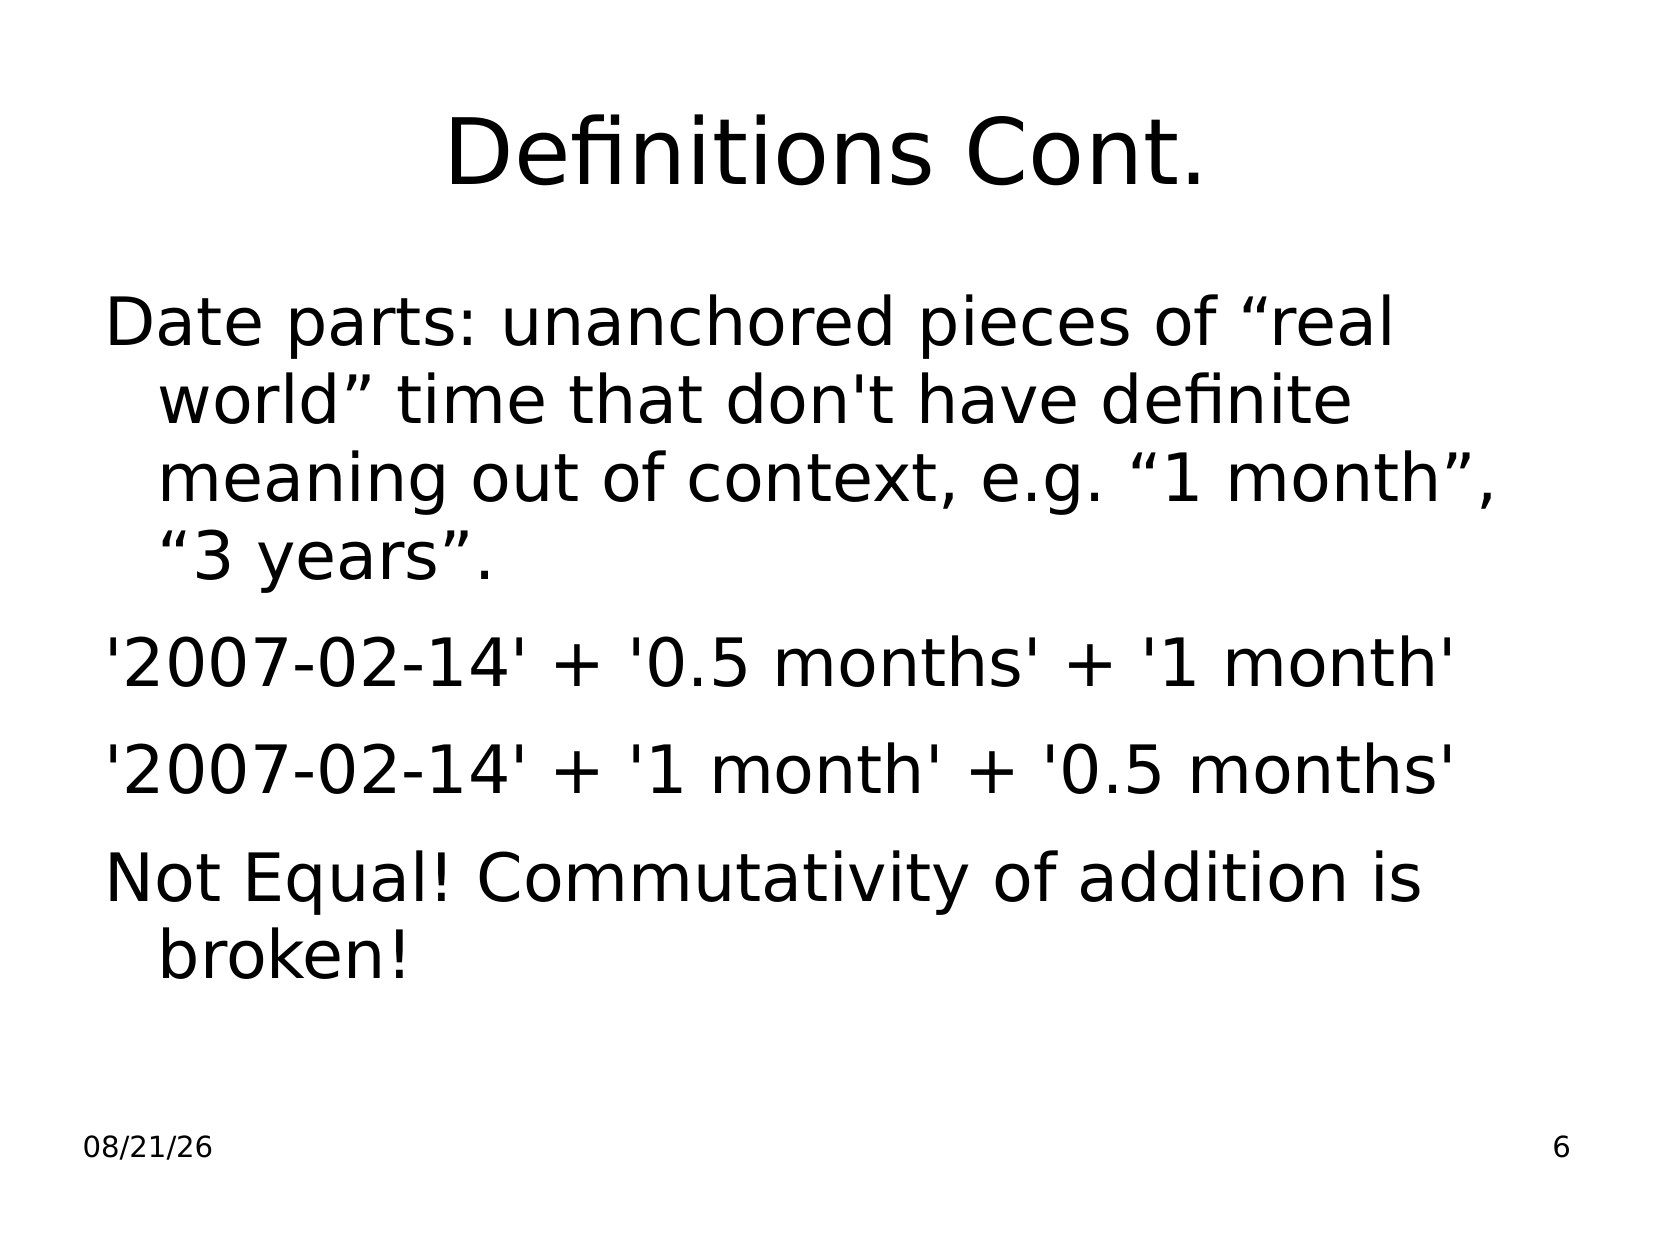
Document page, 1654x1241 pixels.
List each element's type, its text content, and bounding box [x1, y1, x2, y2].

list Date parts: unanchored pieces of “real world” time that don't have definite meaning out of context, e.g. “1 month”, “3 years”. '2007-02-14' + '0.5 months' + '1 month' '2007-02-14' + '1 month' + '0.5 months' Not Equal! Commutativity of addition is broken! [86, 283, 1576, 1088]
title Definitions Cont. [82, 56, 1571, 250]
